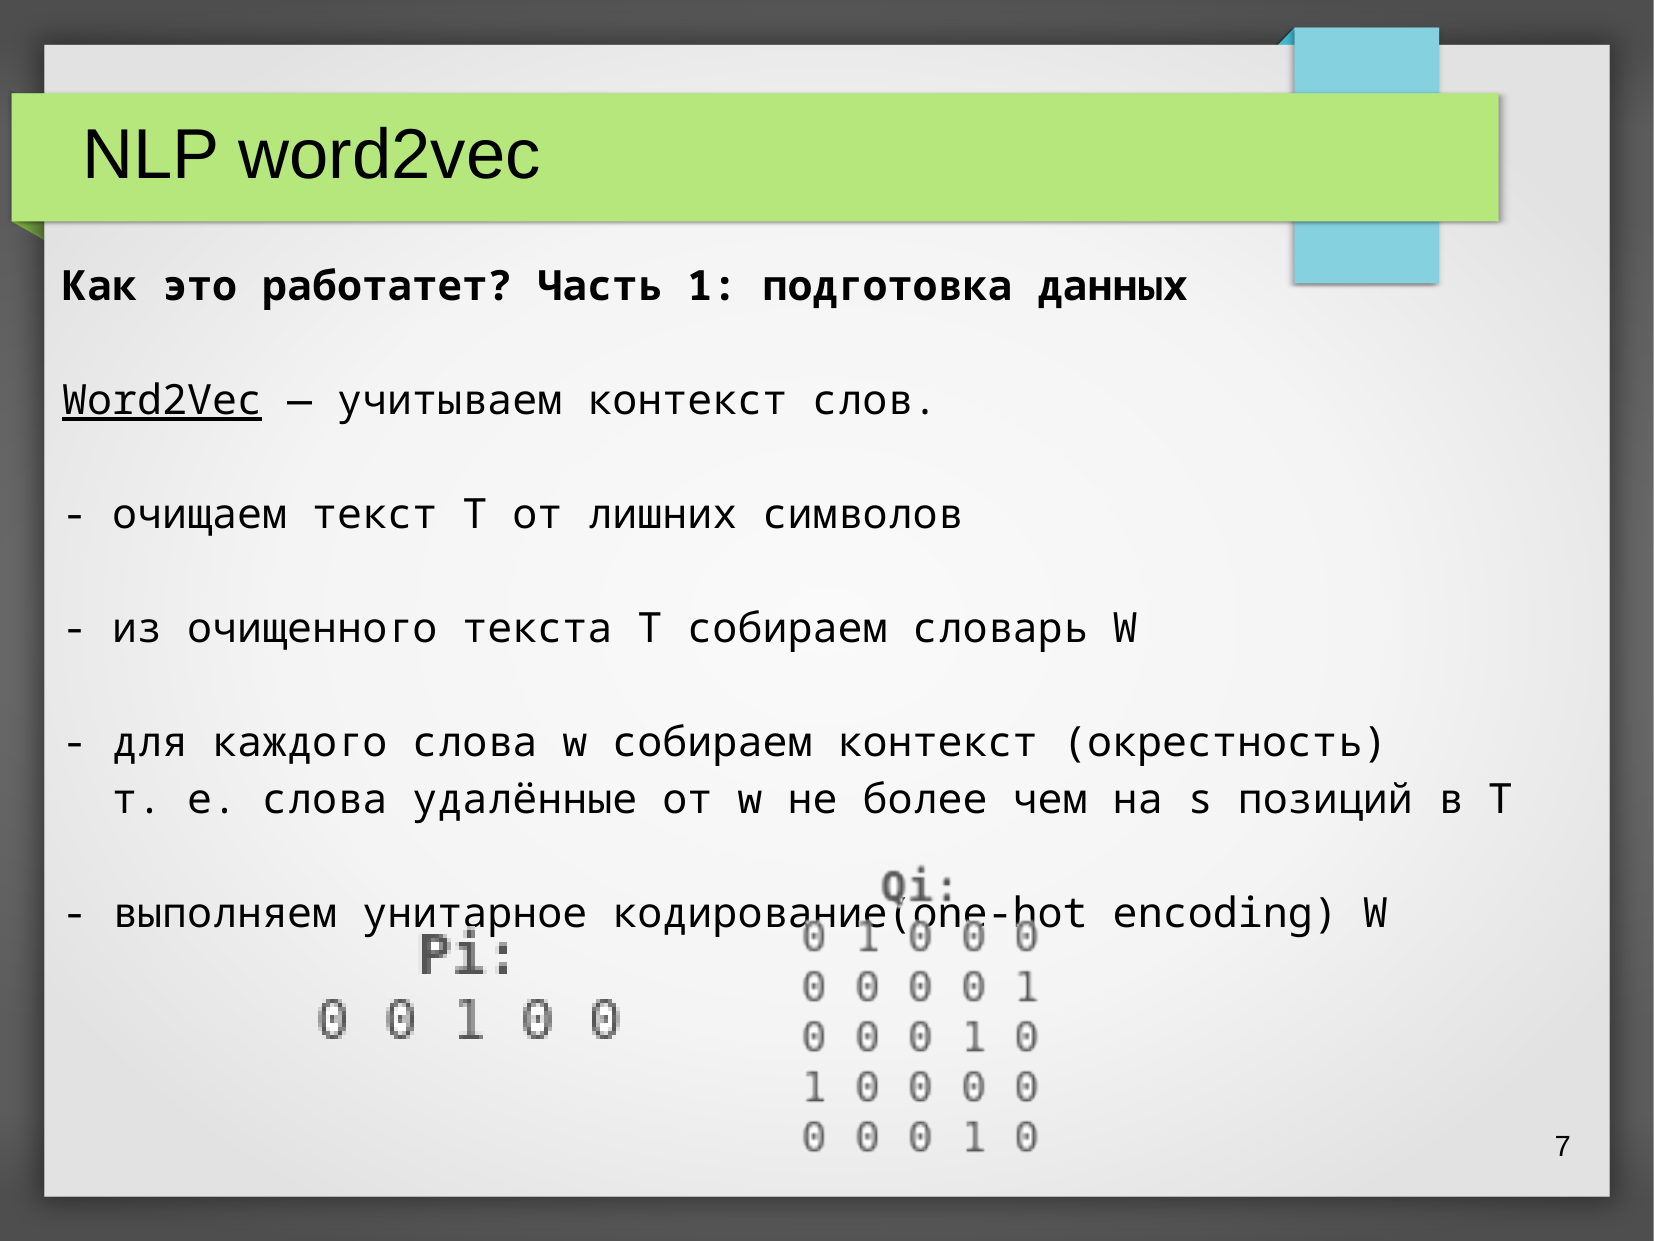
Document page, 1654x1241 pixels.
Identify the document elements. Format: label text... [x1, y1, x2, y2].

title NLP word2vec [82, 118, 1406, 189]
text_box Как это работатет? Часть 1: подготовка данных Word2Vec — учитываем контекст слов. - очищаем текст T от лишних символов - из очищенного текста T собираем словарь W - для каждого слова w собираем контекст (окрестность) т. е. слова удалённые от w не более чем на s позиций в T - выполняем унитарное кодирование(one-hot encoding) W [47, 248, 1595, 845]
picture [0, 0, 1654, 1241]
